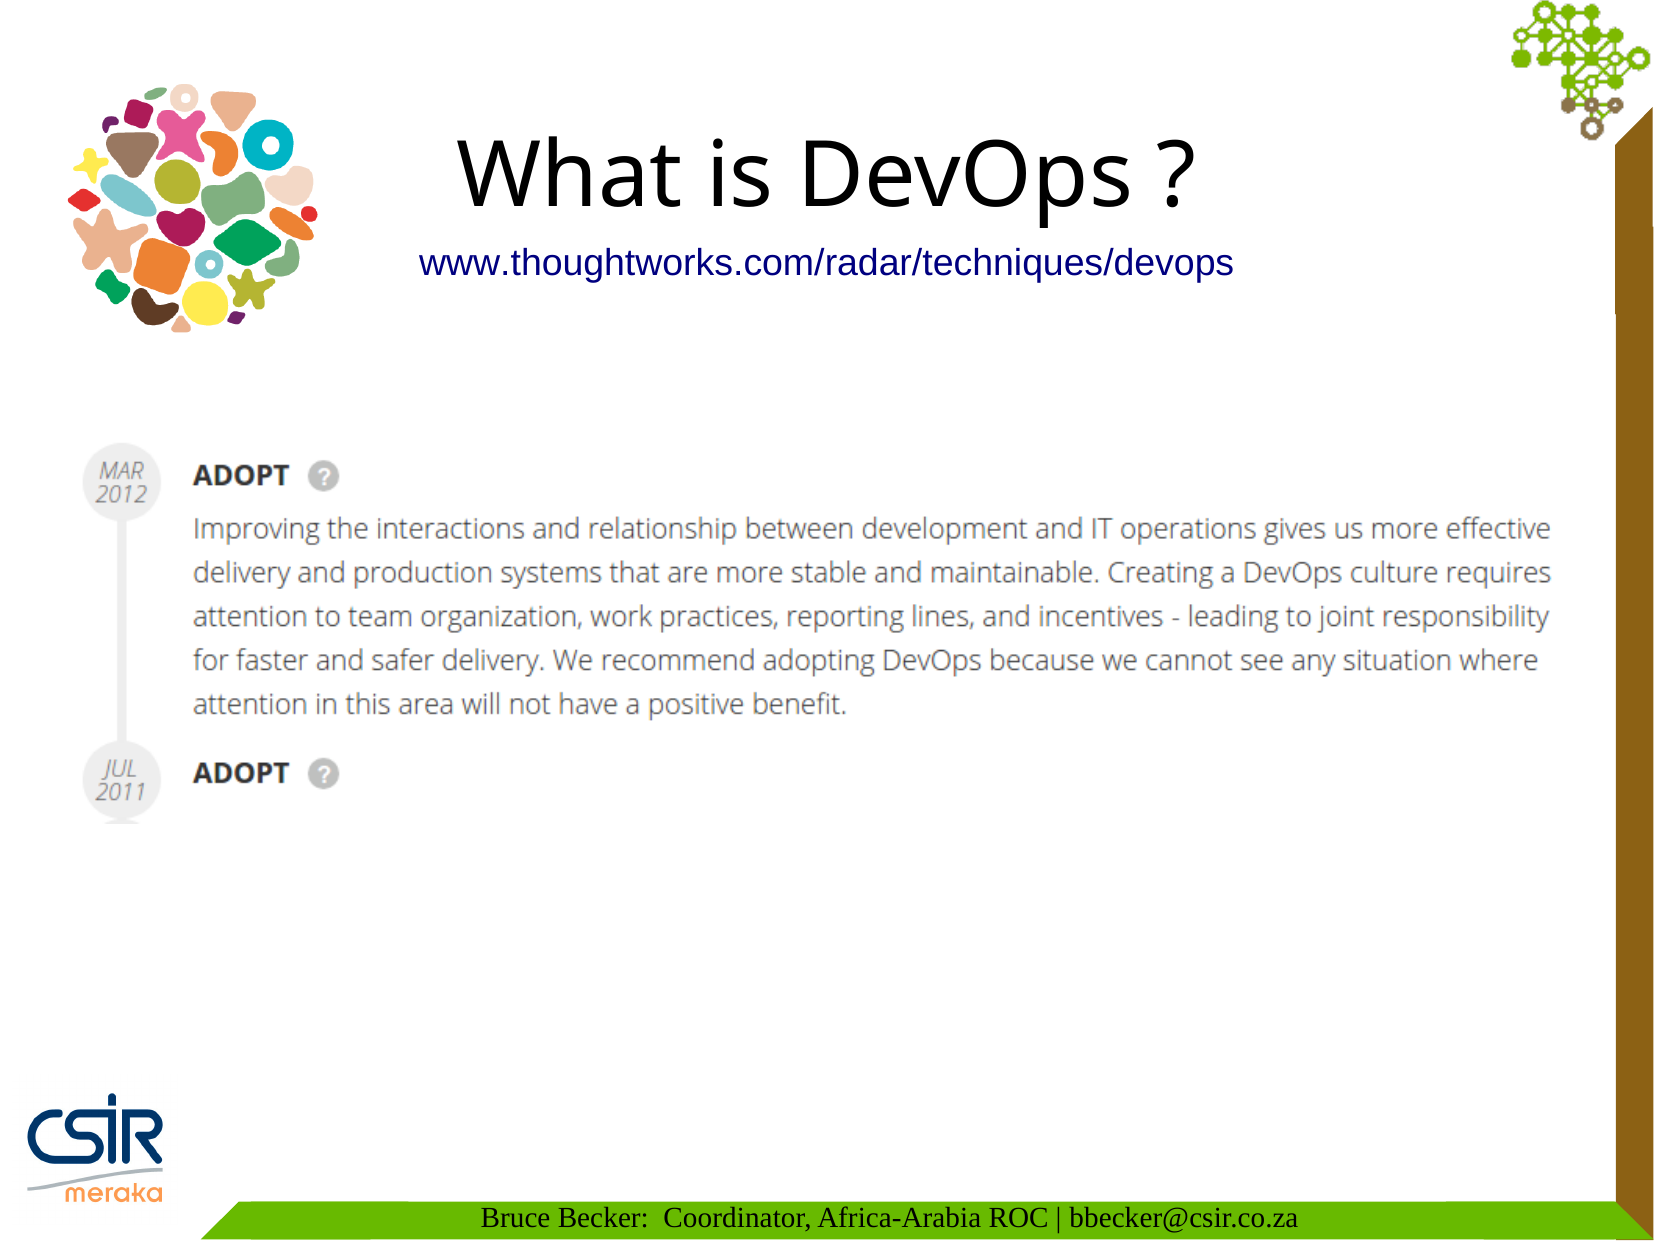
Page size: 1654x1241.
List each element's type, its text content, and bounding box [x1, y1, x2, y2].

text_box www.thoughtworks.com/radar/techniques/devops [393, 234, 1260, 292]
picture [1503, 0, 1654, 144]
picture [12, 1074, 178, 1225]
title What is DevOps ? [341, 67, 1571, 275]
picture [58, 426, 1614, 824]
picture [45, 59, 341, 356]
